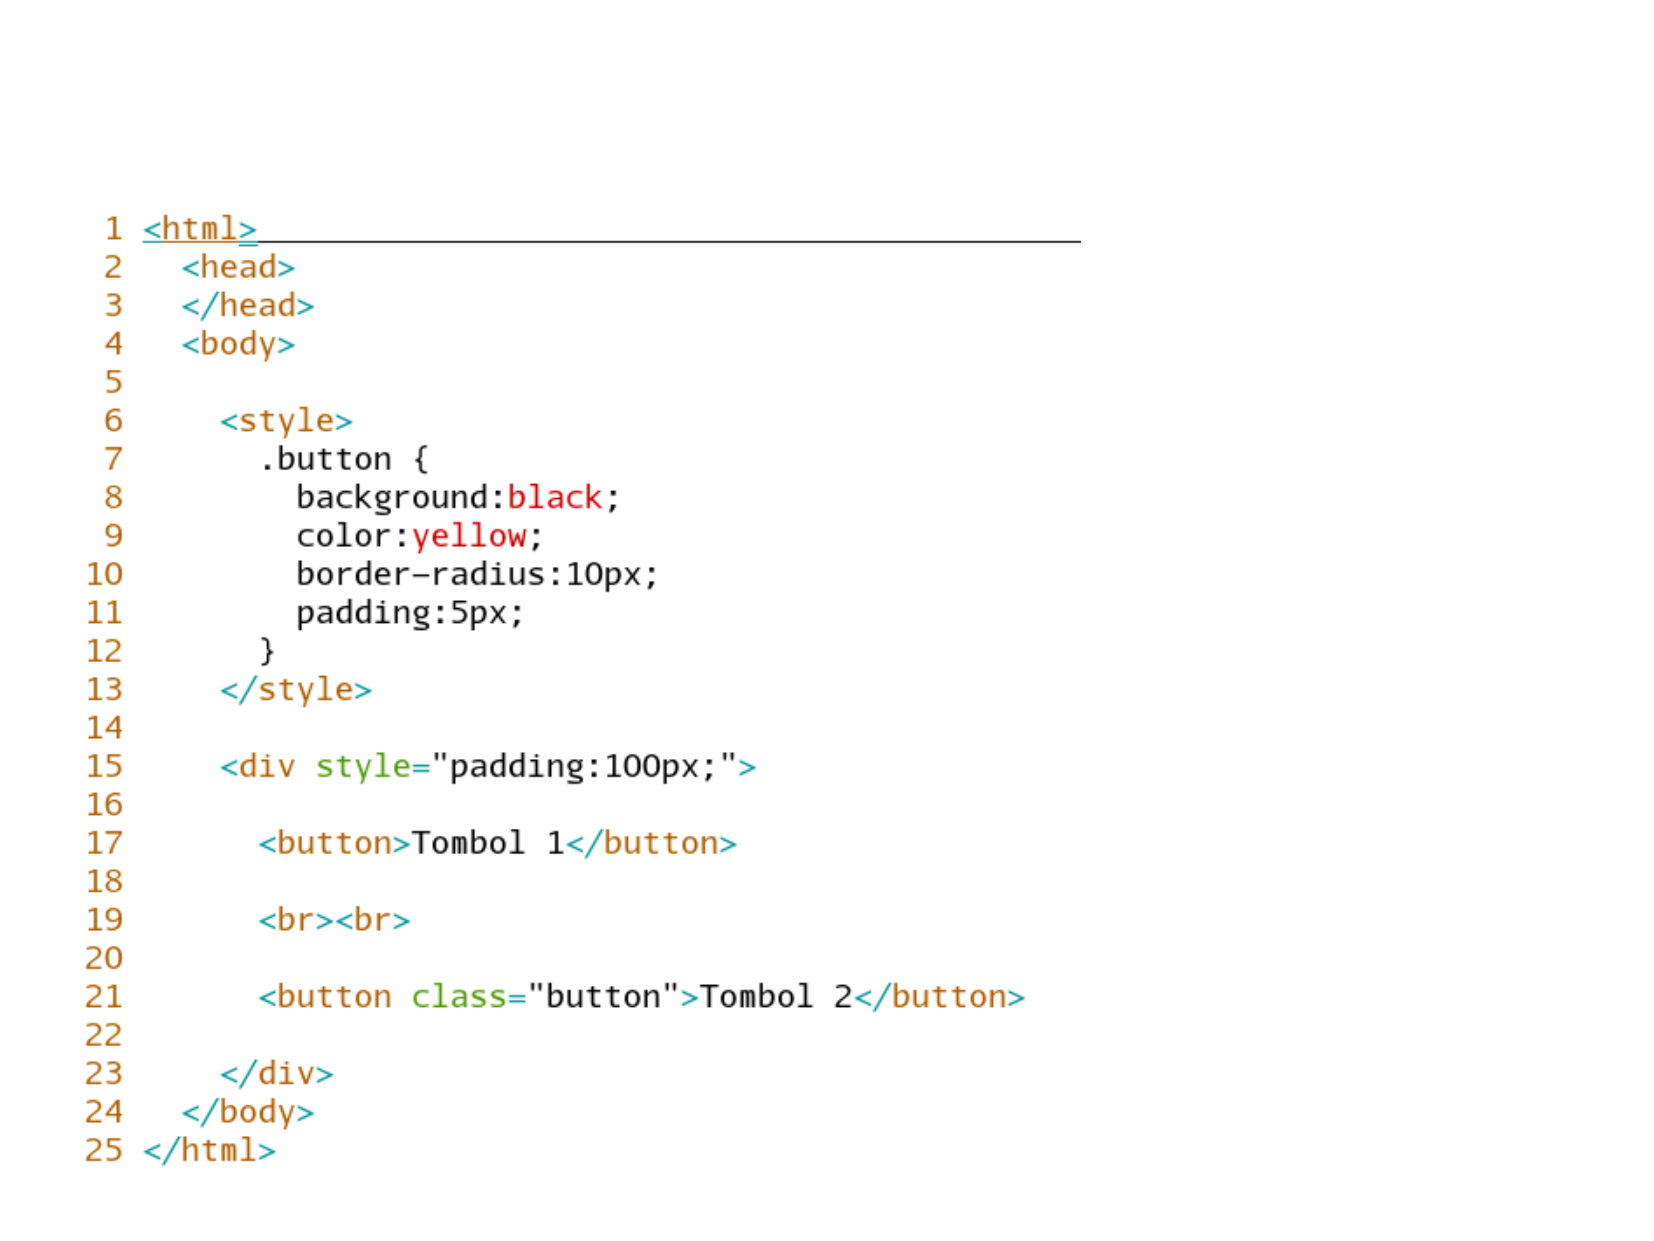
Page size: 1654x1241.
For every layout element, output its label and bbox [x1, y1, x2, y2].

picture [61, 203, 1081, 1184]
